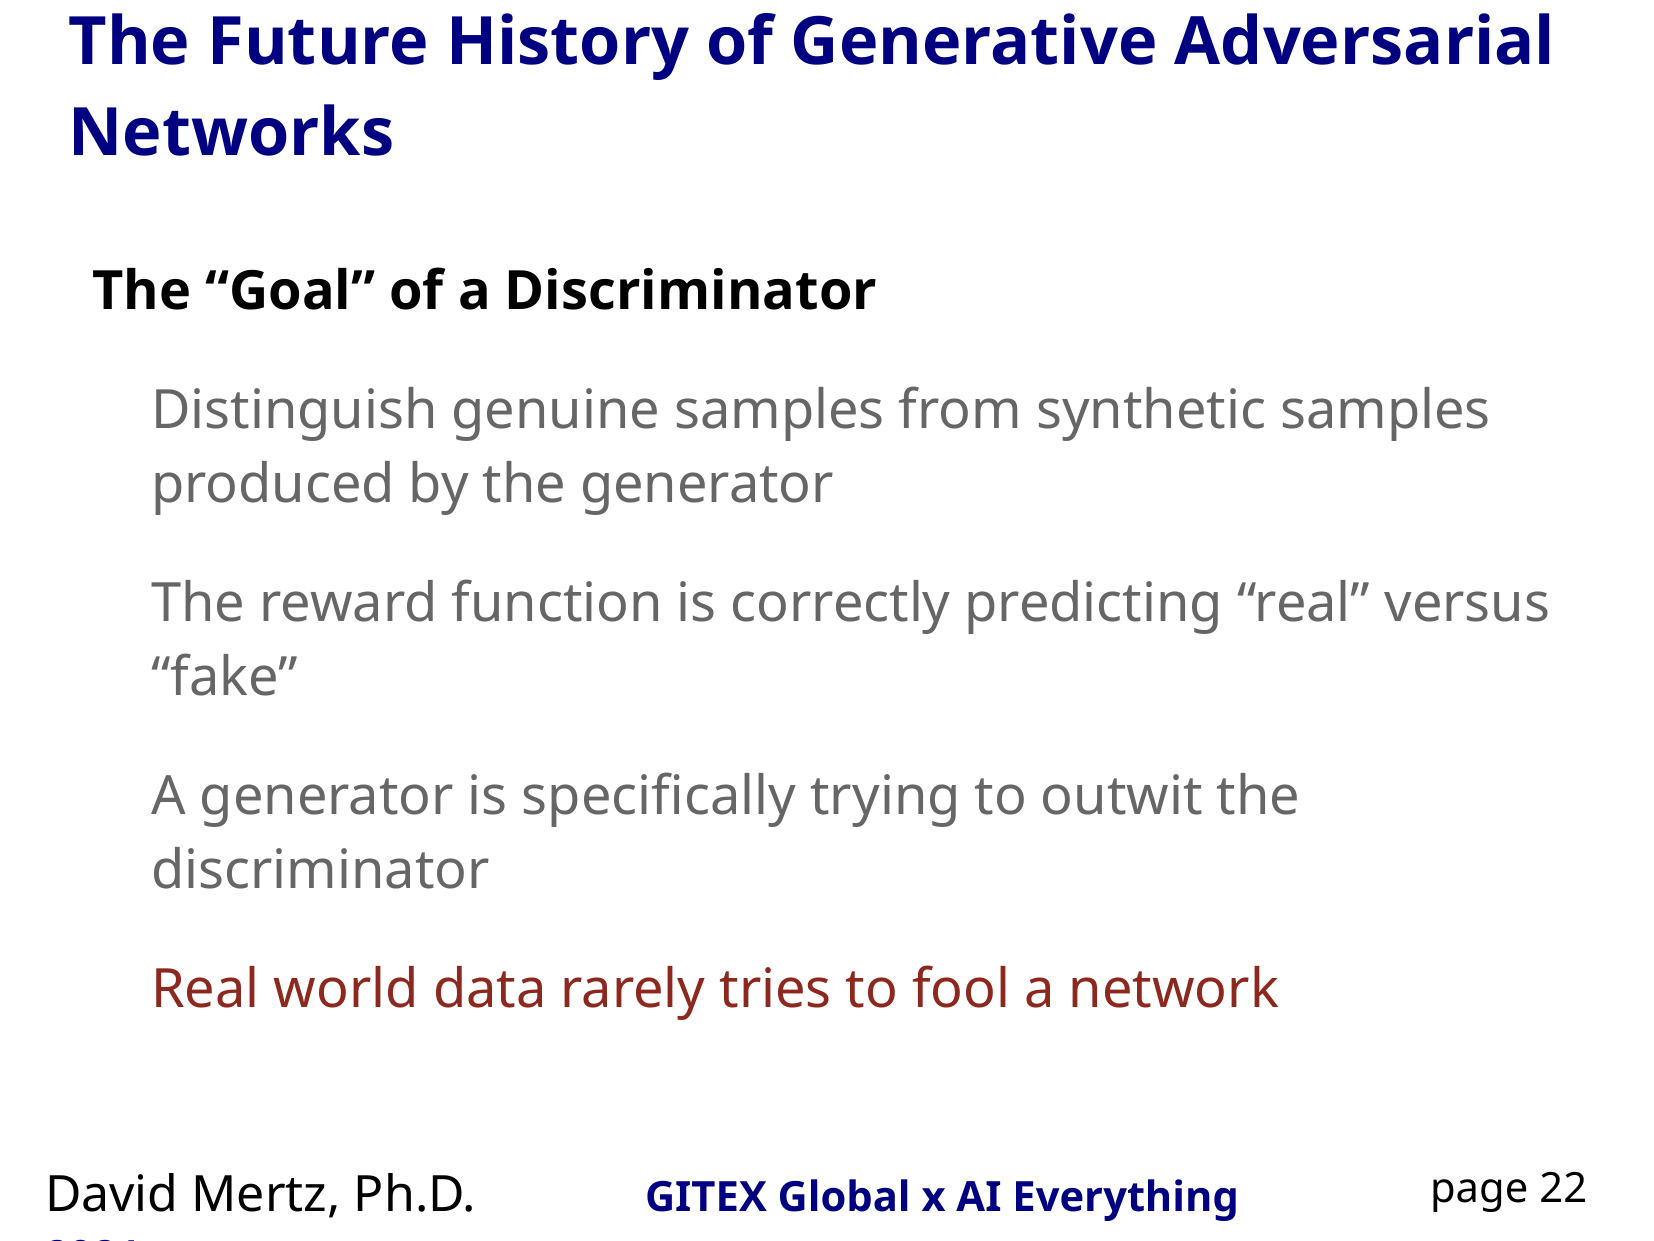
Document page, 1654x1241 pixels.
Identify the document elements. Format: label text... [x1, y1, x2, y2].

list The “Goal” of a Discriminator Distinguish genuine samples from synthetic samples produced by the generator The reward function is correctly predicting “real” versus “fake” A generator is specifically trying to outwit the discriminator Real world data rarely tries to fool a network [92, 251, 1561, 1068]
